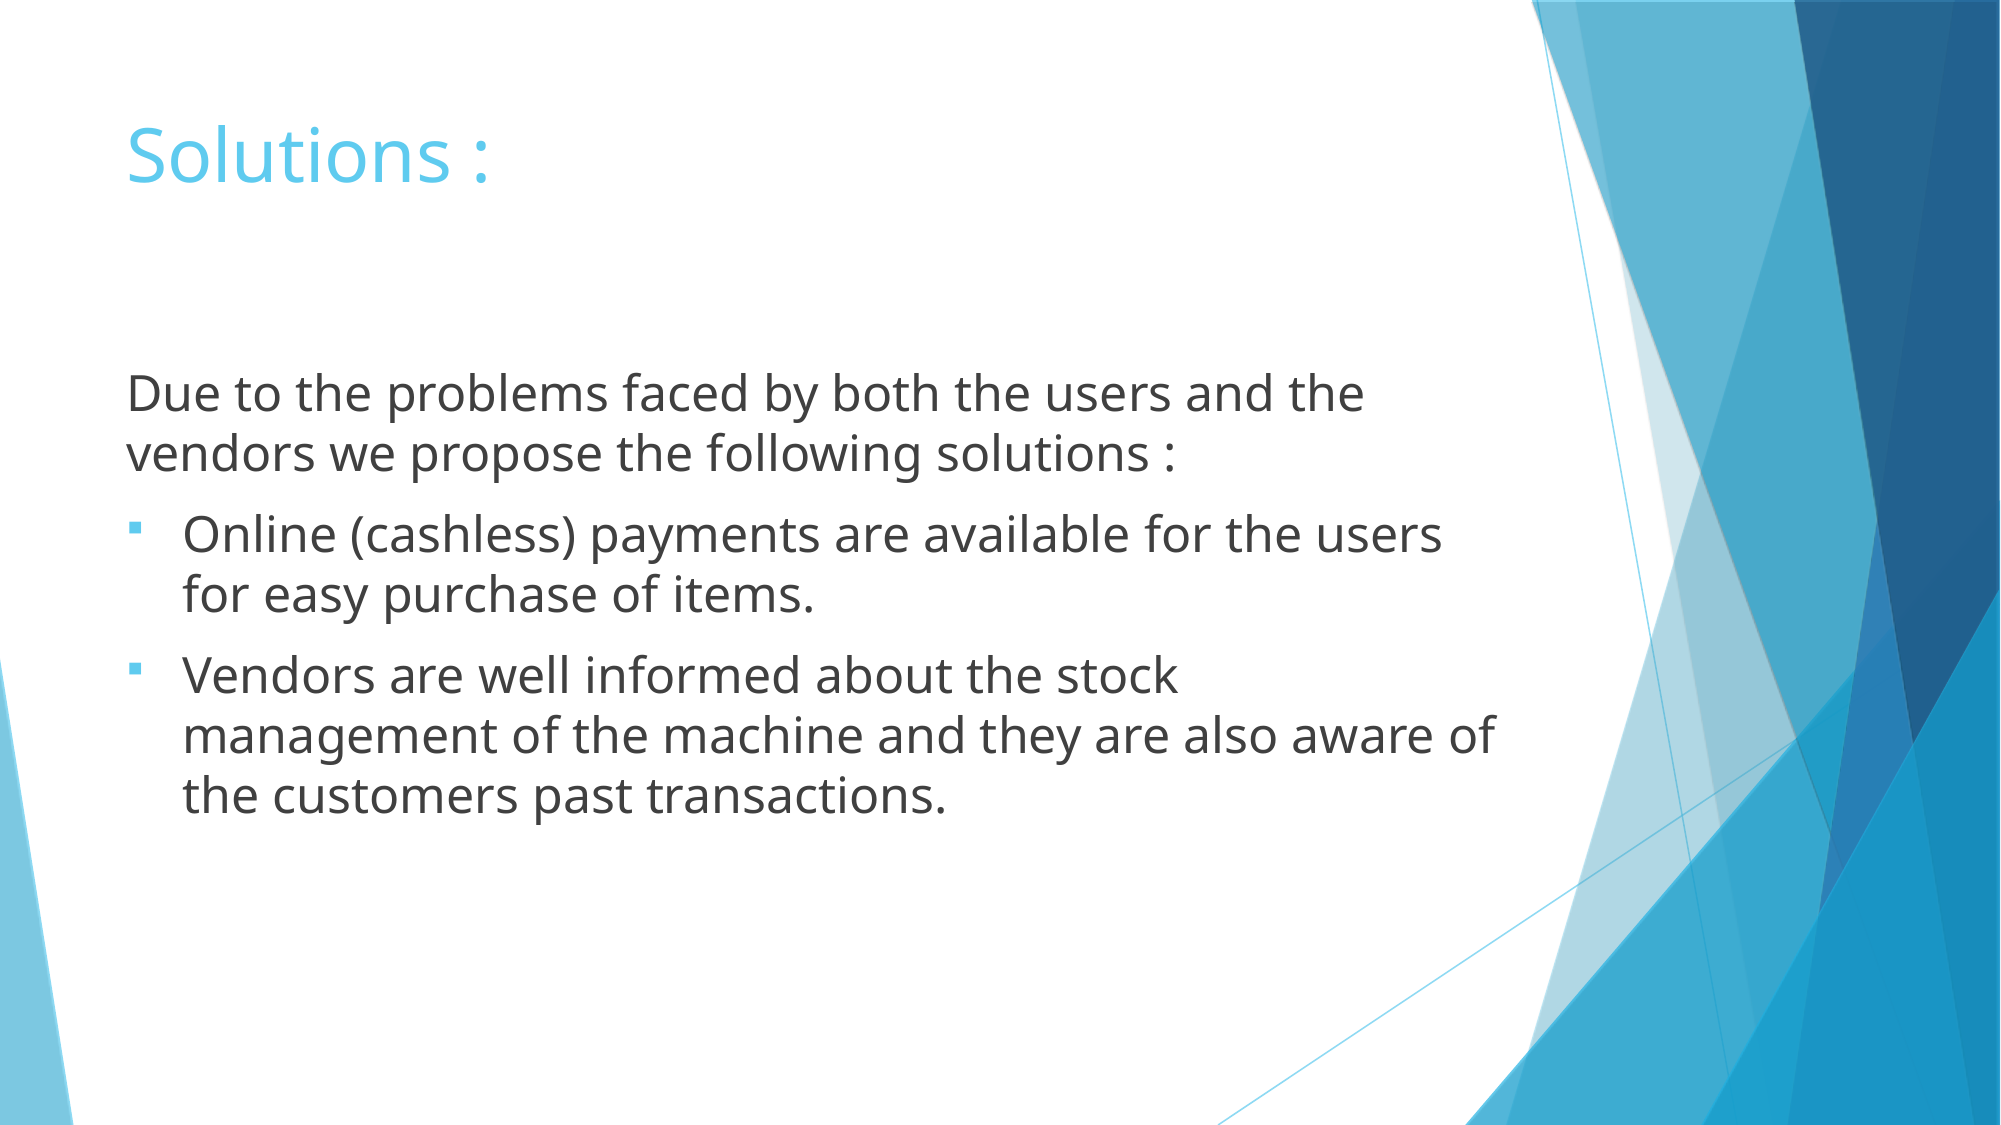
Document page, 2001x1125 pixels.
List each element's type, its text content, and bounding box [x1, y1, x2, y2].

list Due to the problems faced by both the users and the vendors we propose the following solutions : Online (cashless) payments are available for the users for easy purchase of items. Vendors are well informed about the stock management of the machine and they are also aware of the customers past transactions. [111, 354, 1522, 992]
title Solutions : [111, 99, 1522, 317]
